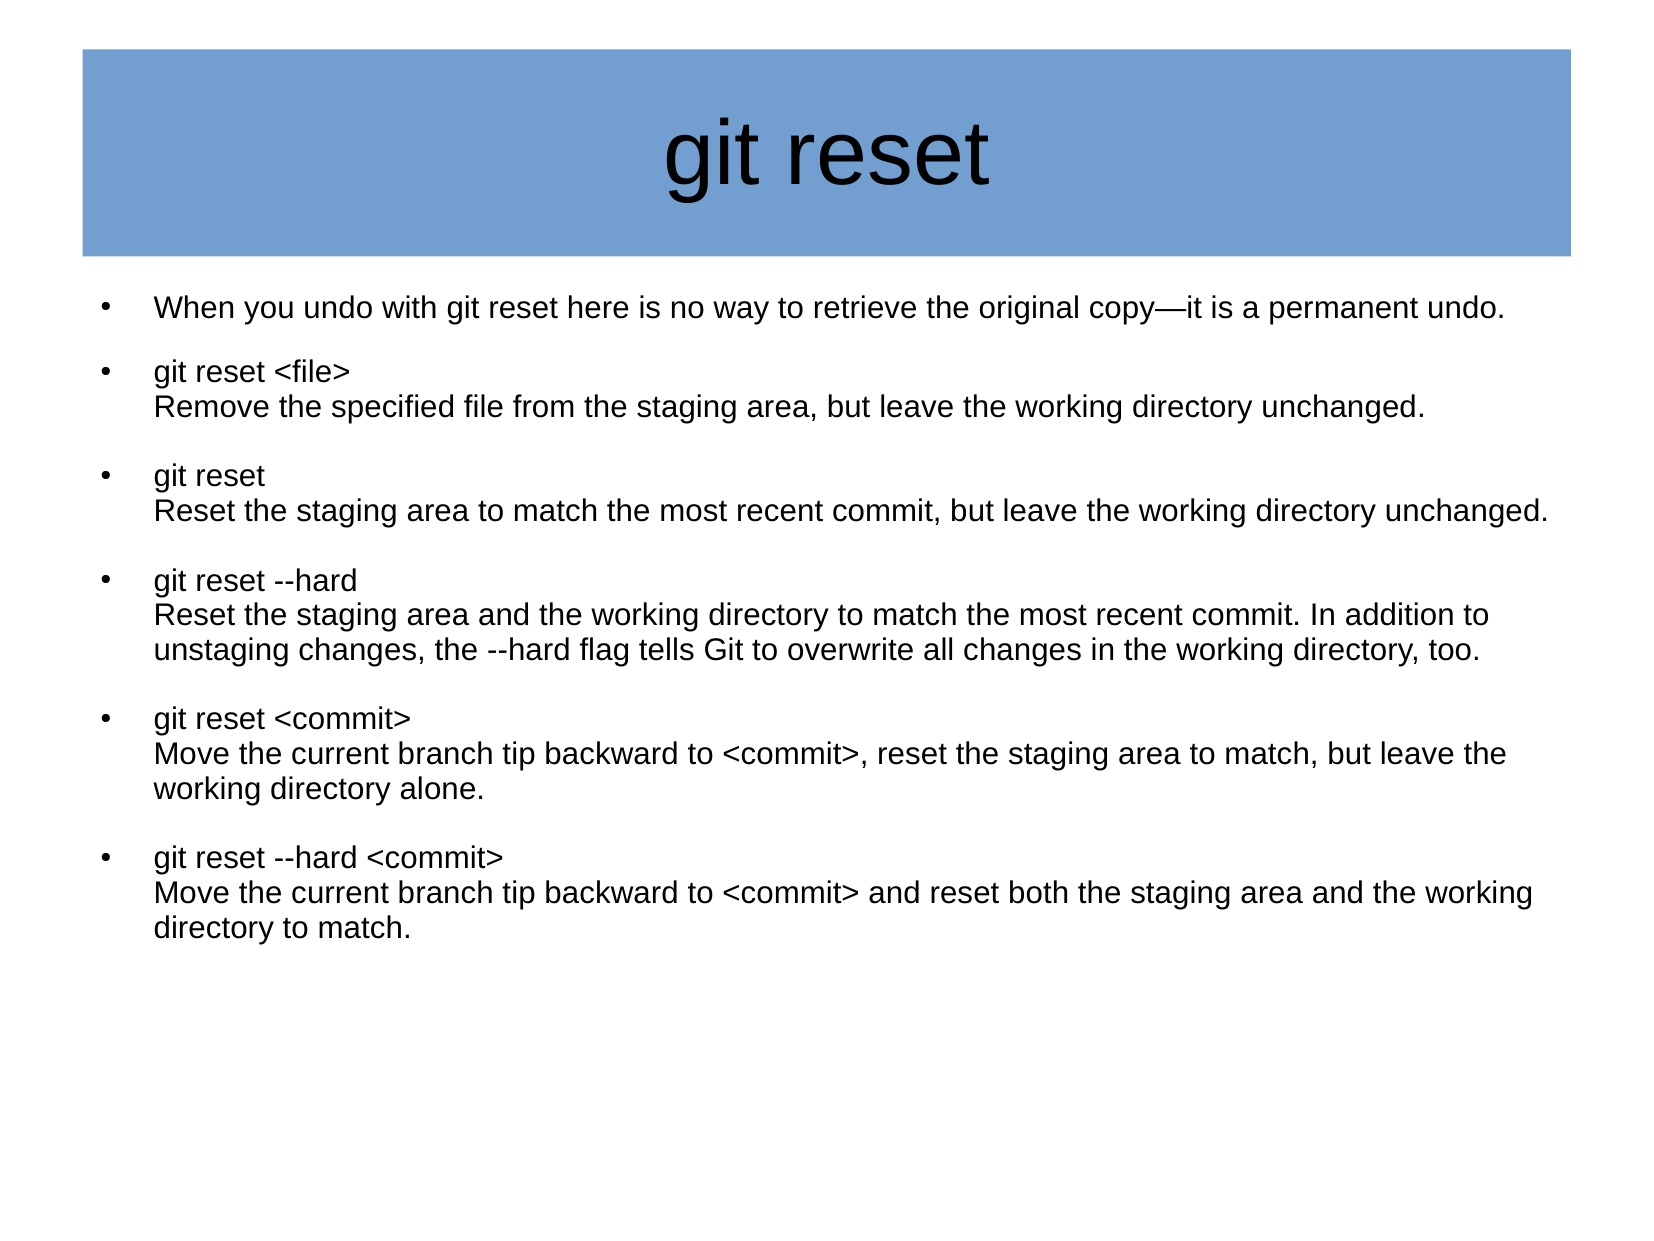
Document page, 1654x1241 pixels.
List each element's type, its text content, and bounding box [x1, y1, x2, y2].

title git reset [82, 49, 1571, 257]
list When you undo with git reset here is no way to retrieve the original copy—it is a permanent undo. git reset <file> Remove the specified file from the staging area, but leave the working directory unchanged. git reset Reset the staging area to match the most recent commit, but leave the working directory unchanged. git reset --hard Reset the staging area and the working directory to match the most recent commit. In addition to unstaging changes, the --hard flag tells Git to overwrite all changes in the working directory, too. git reset <commit> Move the current branch tip backward to <commit>, reset the staging area to match, but leave the working directory alone. git reset --hard <commit> Move the current branch tip backward to <commit> and reset both the staging area and the working directory to match. [82, 290, 1571, 1010]
